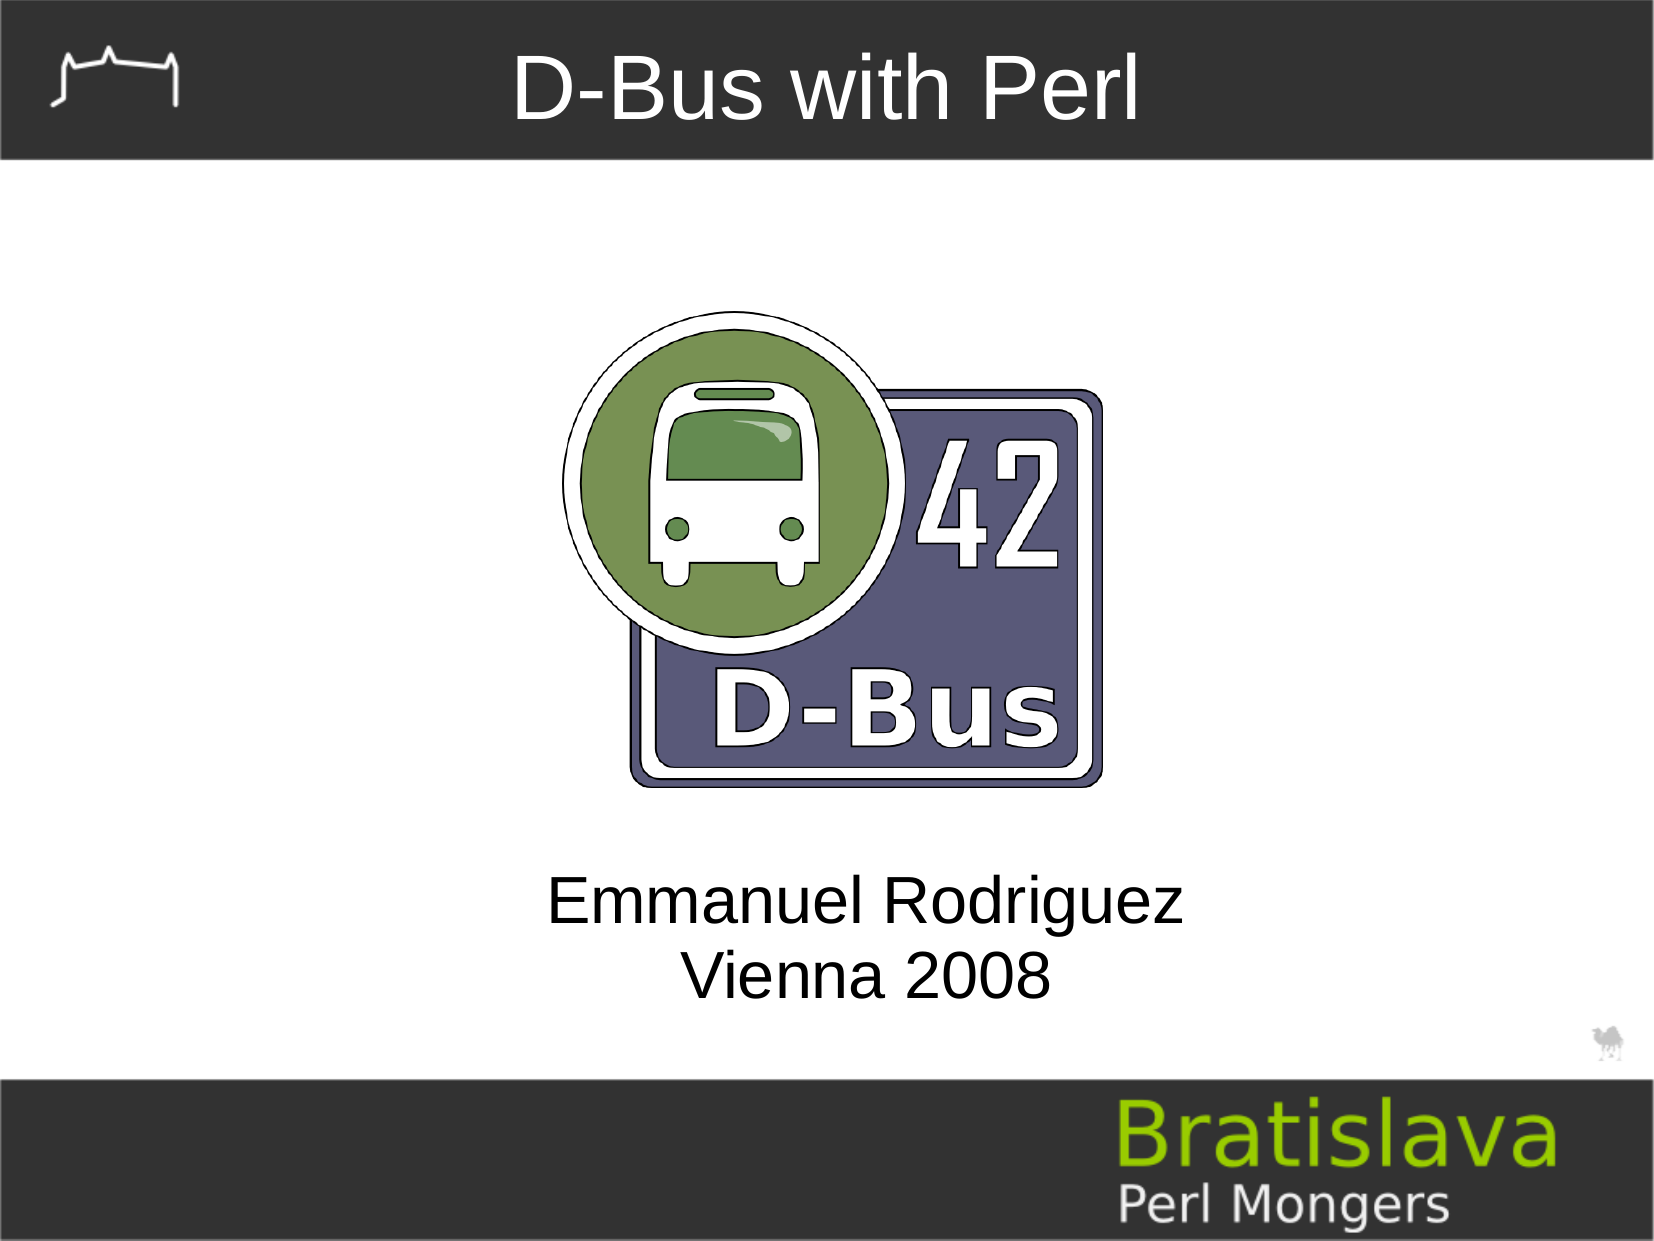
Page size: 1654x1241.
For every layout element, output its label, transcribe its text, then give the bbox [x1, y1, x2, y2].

subtitle Emmanuel Rodriguez Vienna 2008 [120, 862, 1613, 1013]
title D-Bus with Perl [76, 36, 1577, 140]
picture [0, 0, 1654, 1241]
